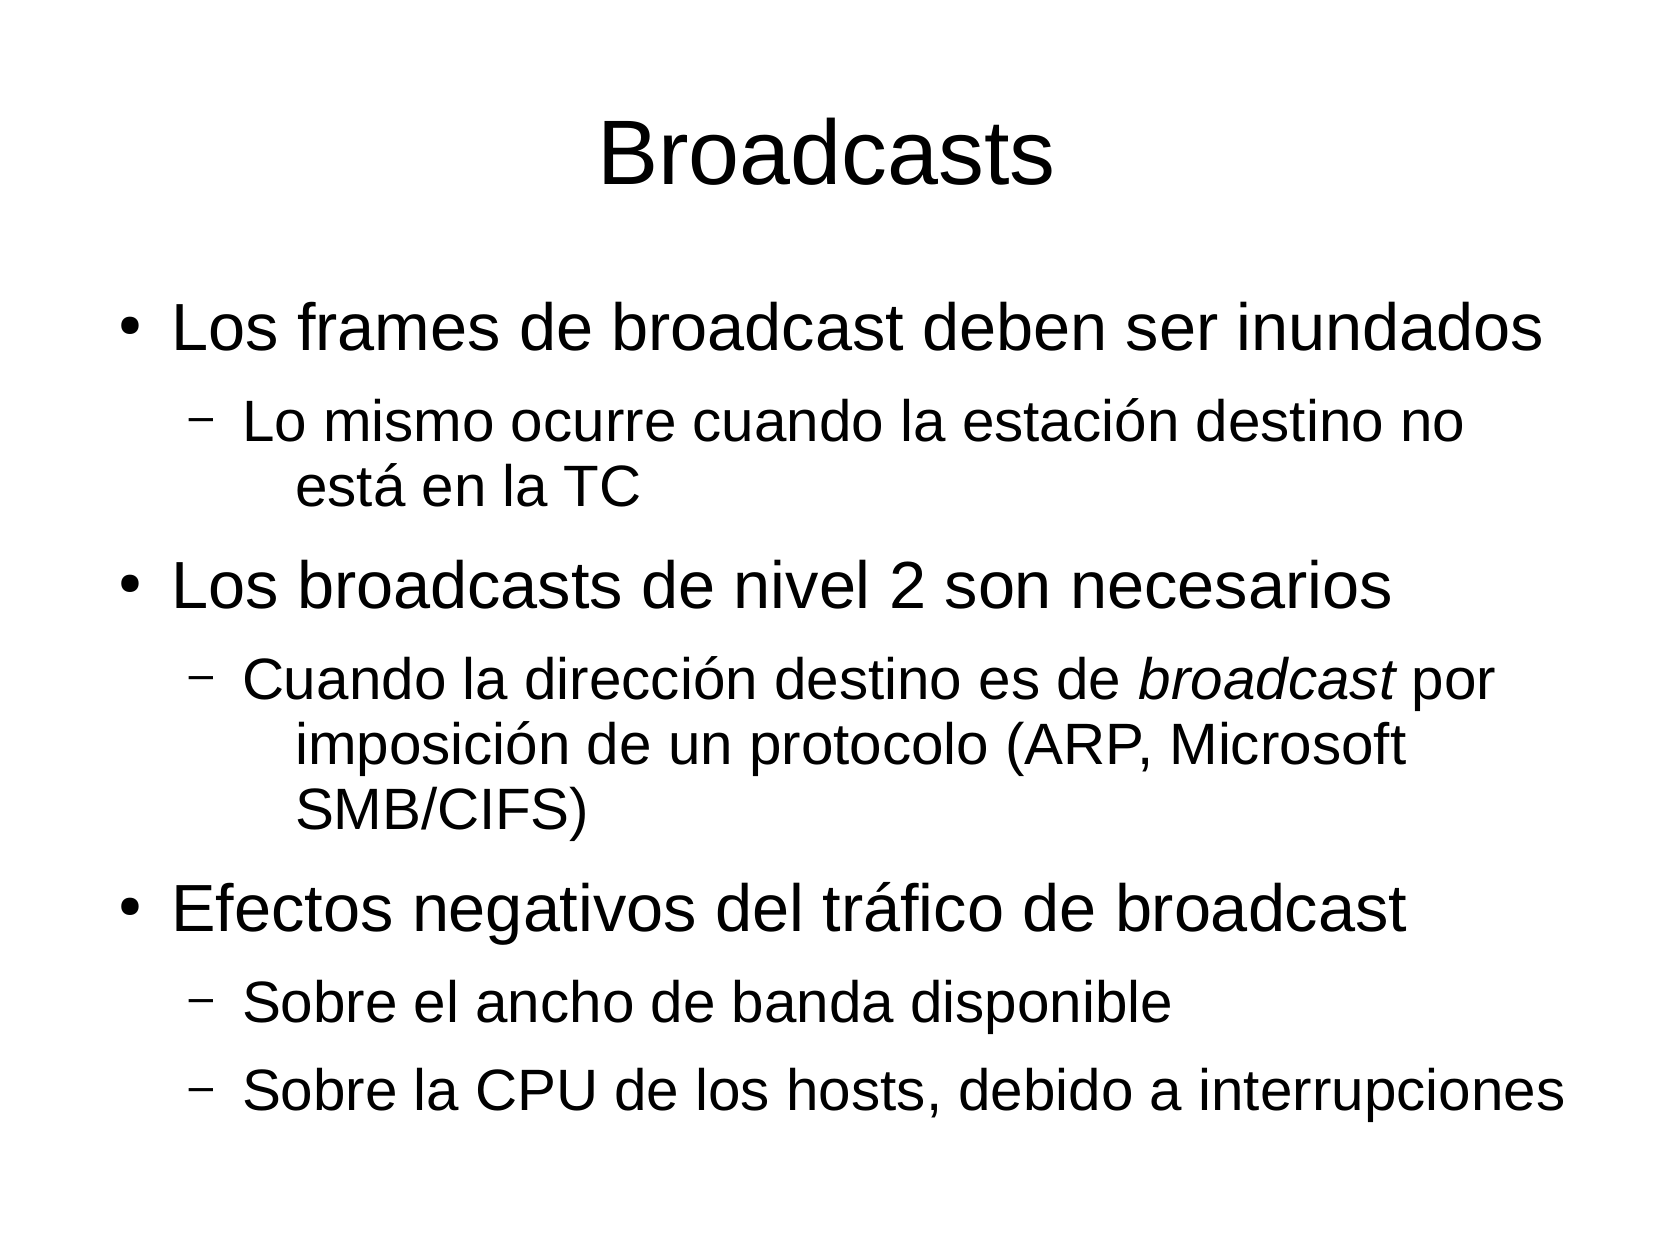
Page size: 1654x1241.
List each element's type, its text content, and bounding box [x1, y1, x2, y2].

title Broadcasts [82, 49, 1571, 257]
list Los frames de broadcast deben ser inundados Lo mismo ocurre cuando la estación destino no está en la TC Los broadcasts de nivel 2 son necesarios Cuando la dirección destino es de broadcast por imposición de un protocolo (ARP, Microsoft SMB/CIFS) Efectos negativos del tráfico de broadcast Sobre el ancho de banda disponible Sobre la CPU de los hosts, debido a interrupciones [82, 290, 1571, 1127]
